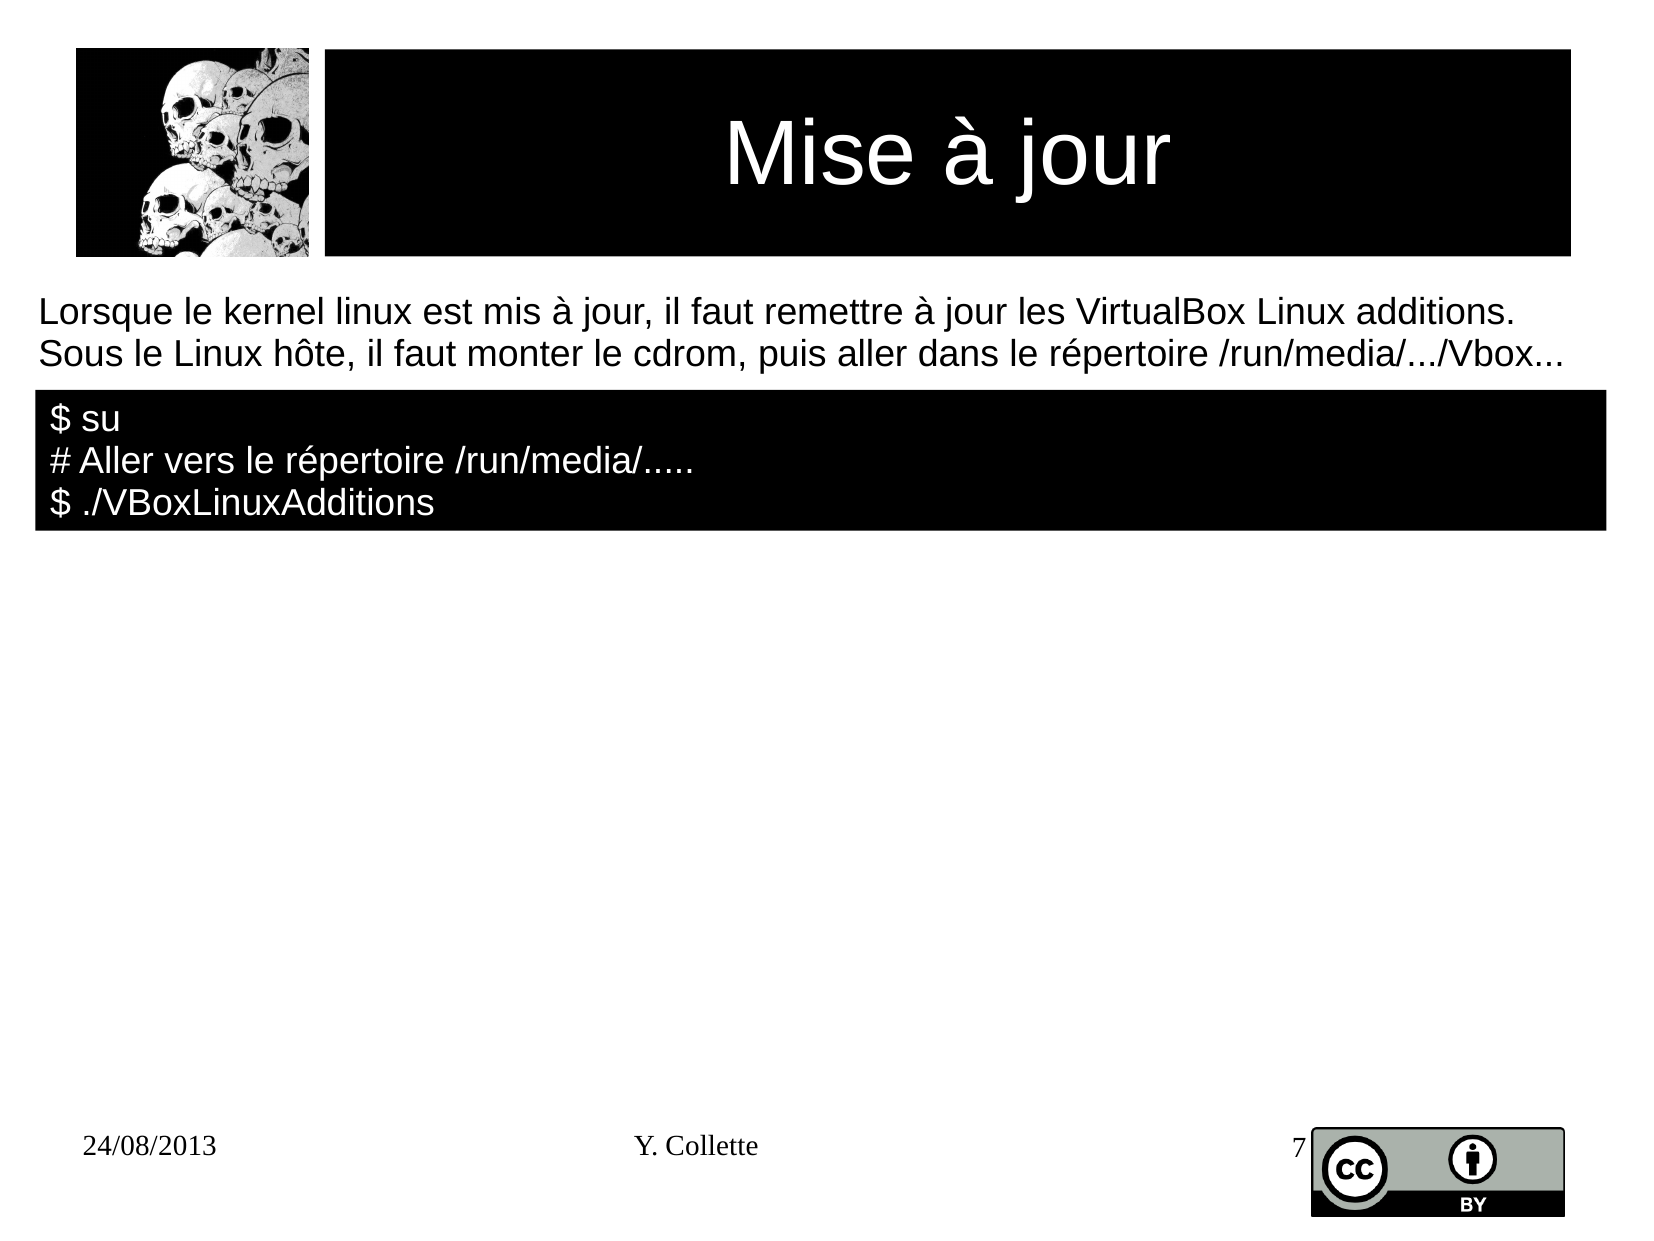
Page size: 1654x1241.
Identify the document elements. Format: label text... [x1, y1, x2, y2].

picture [76, 48, 309, 257]
title Mise à jour [324, 49, 1571, 257]
picture [1311, 1127, 1565, 1217]
text_box Lorsque le kernel linux est mis à jour, il faut remettre à jour les VirtualBox Linux additions. Sous le Linux hôte, il faut monter le cdrom, puis aller dans le répertoire /run/media/.../Vbox... [23, 283, 1619, 383]
text_box $ su # Aller vers le répertoire /run/media/..... $ ./VBoxLinuxAdditions [35, 389, 1607, 531]
